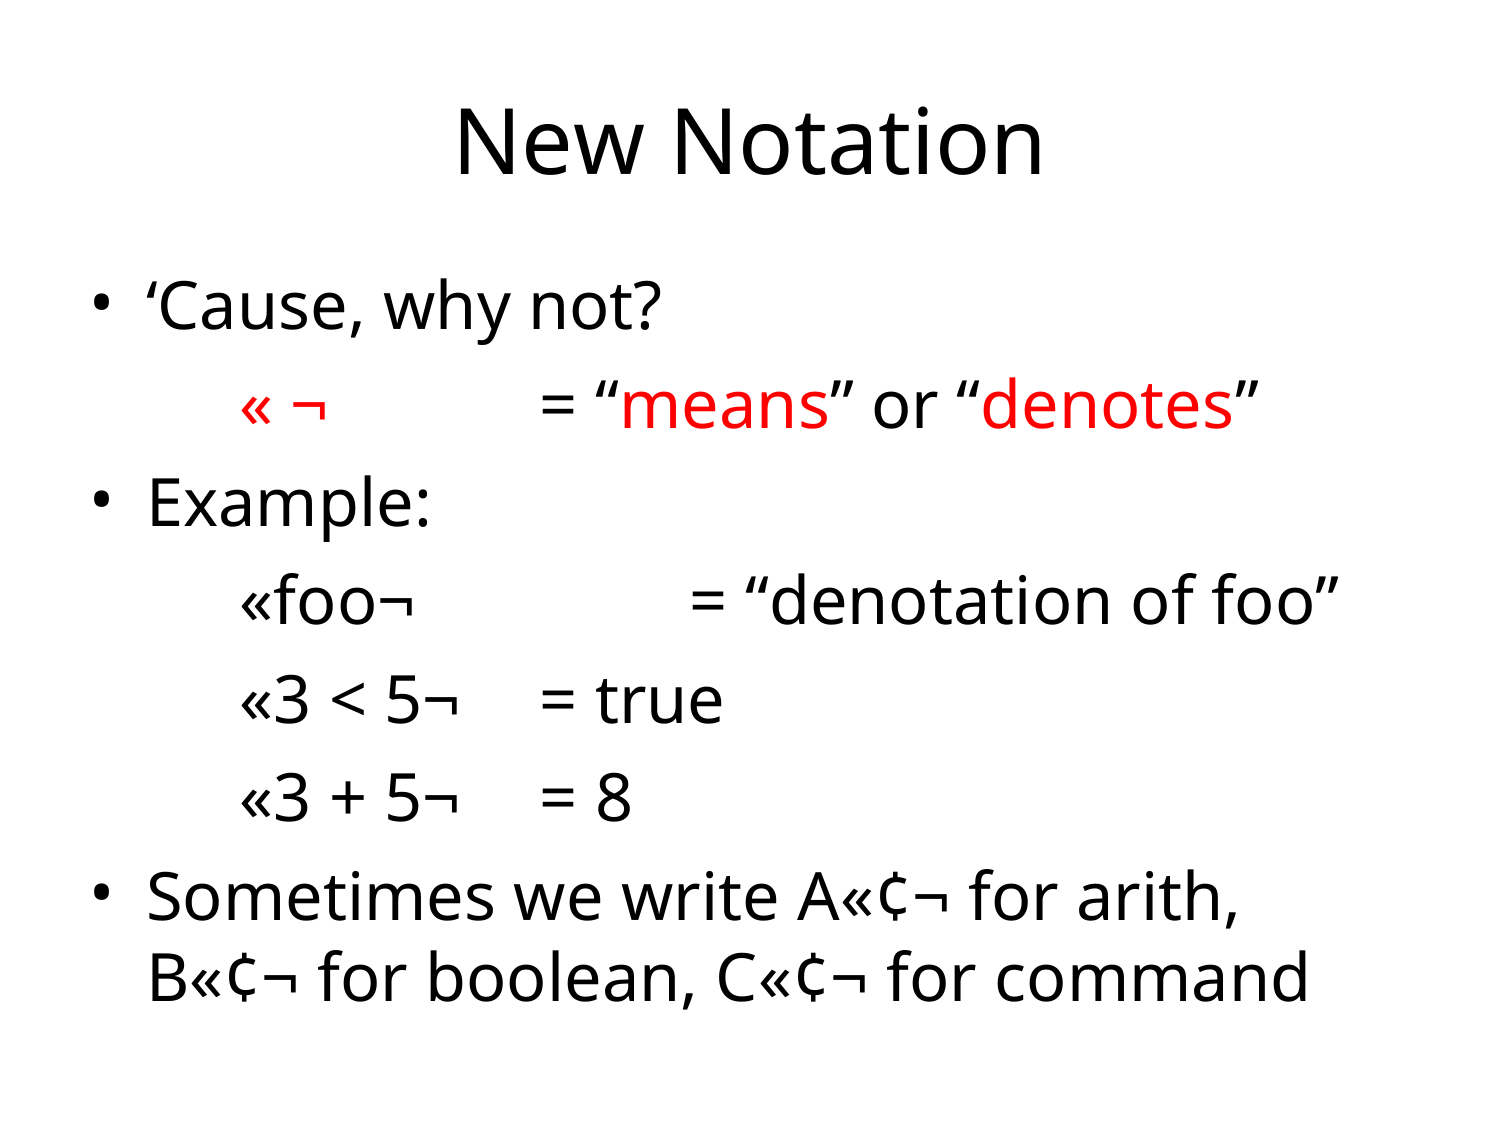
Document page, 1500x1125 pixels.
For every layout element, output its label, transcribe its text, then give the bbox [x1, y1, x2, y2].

title New Notation [75, 45, 1426, 233]
list ‘Cause, why not? « ¬ = “means” or “denotes” Example: «foo¬ = “denotation of foo” «3 < 5¬ = true «3 + 5¬ = 8 Sometimes we write A«¢¬ for arith, B«¢¬ for boolean, C«¢¬ for command [75, 257, 1426, 1125]
